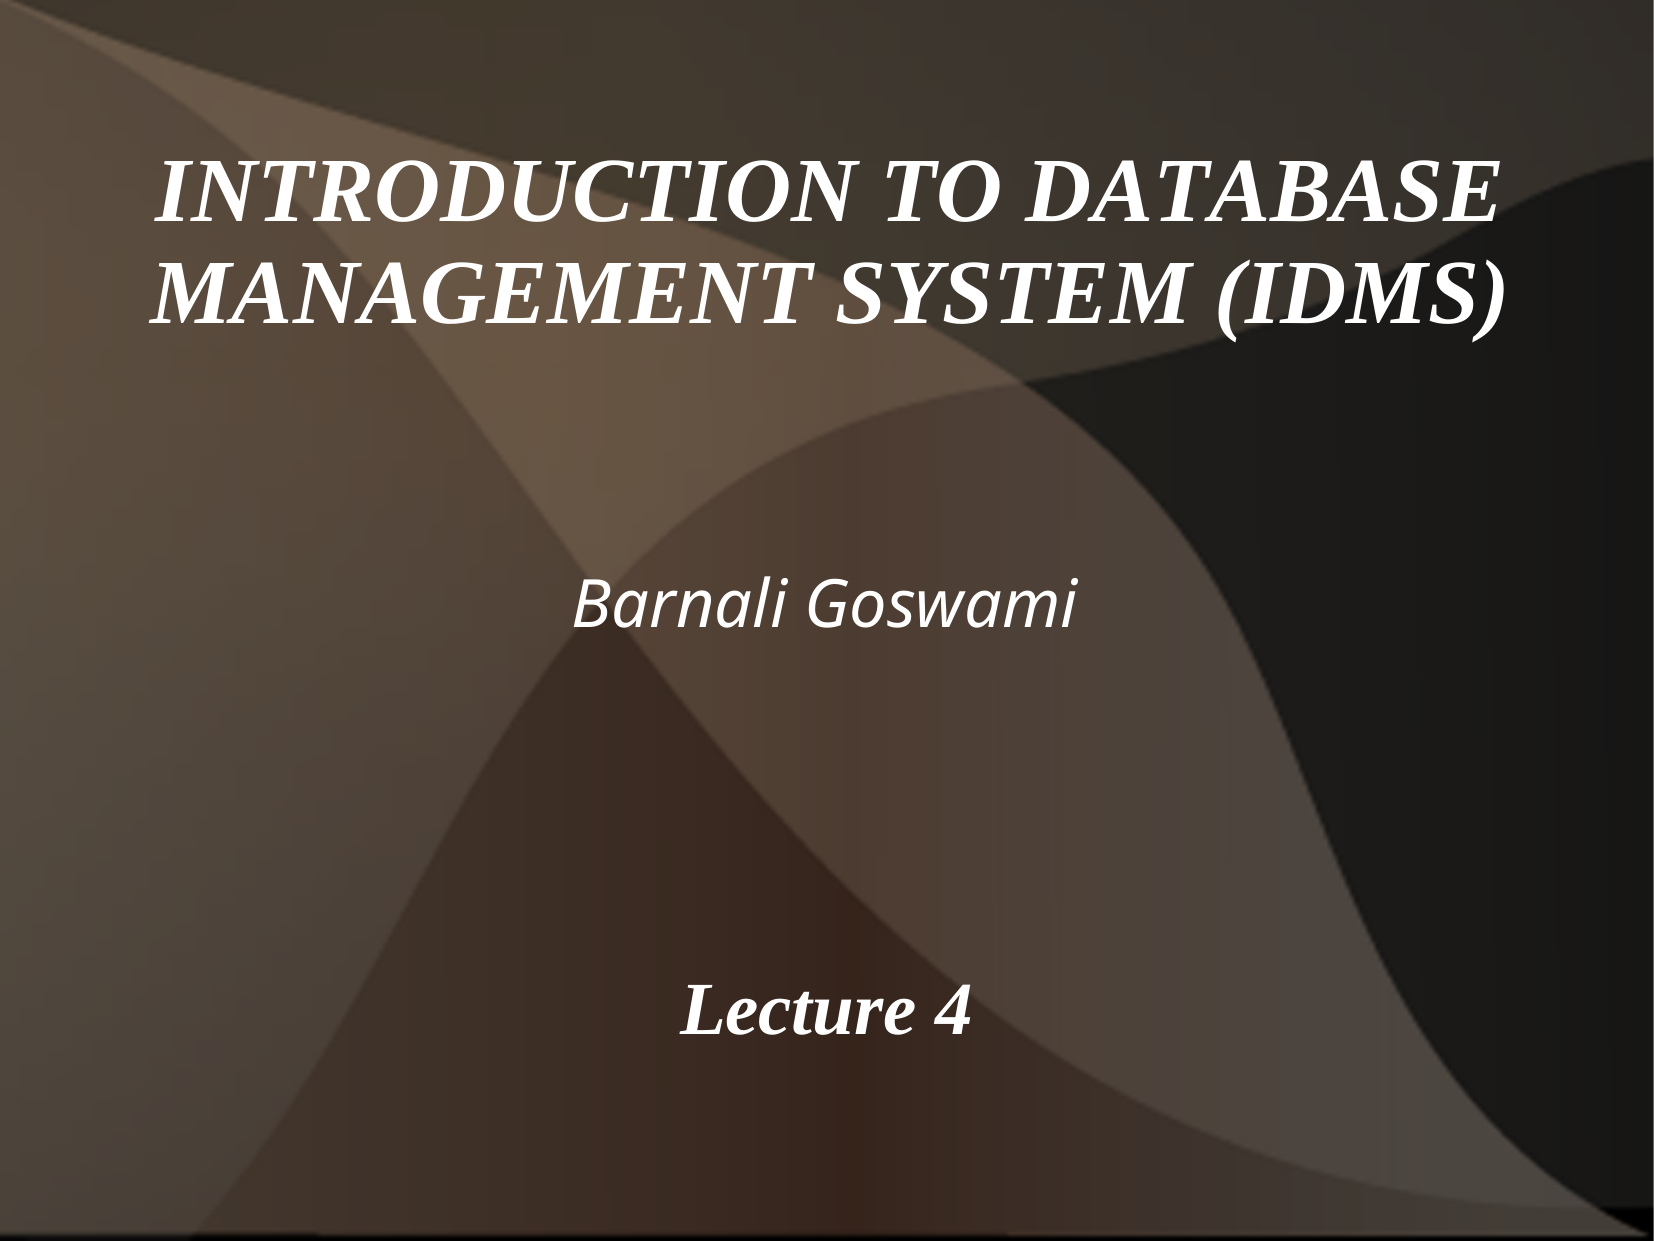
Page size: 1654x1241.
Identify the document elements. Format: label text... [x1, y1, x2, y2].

picture [0, 0, 1654, 1241]
subtitle Barnali Goswami [75, 457, 1576, 747]
title INTRODUCTION TO DATABASE MANAGEMENT SYSTEM (IDMS) [11, 139, 1651, 345]
title Lecture 4 [82, 913, 1571, 1106]
